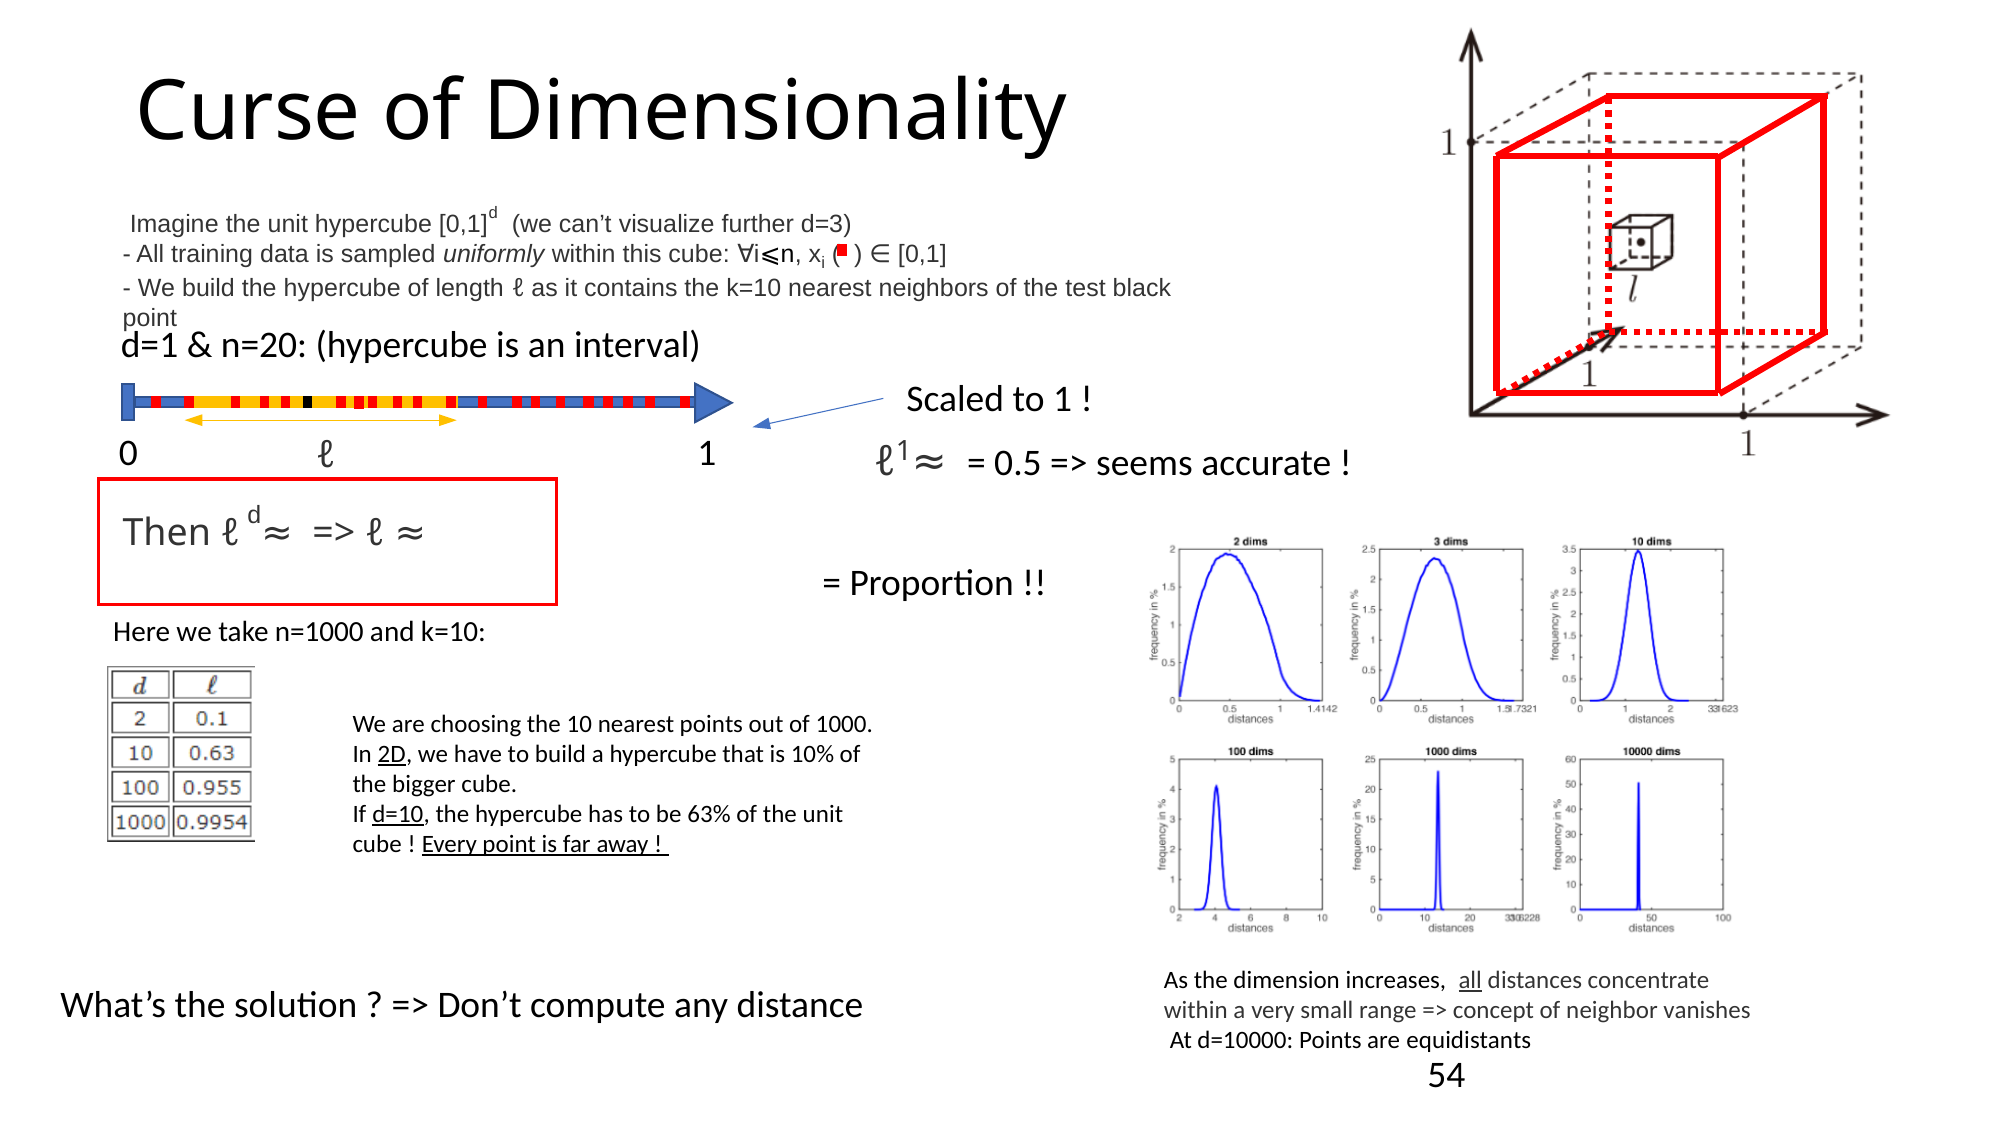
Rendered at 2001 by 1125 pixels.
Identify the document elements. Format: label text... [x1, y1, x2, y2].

text_box 0 [103, 420, 141, 477]
text_box We are choosing the 10 nearest points out of 1000. In 2D, we have to build a hypercube that is 10% of the bigger cube. If d=10, the hypercube has to be 63% of the unit cube ! Every point is far away ! [337, 699, 894, 867]
text_box Then ℓ d≈ => ℓ ≈ [108, 491, 555, 561]
text_box Scaled to 1 ! [891, 366, 1109, 427]
text_box Here we take n=1000 and k=10: [98, 606, 510, 655]
picture [1148, 510, 1754, 941]
text_box 1 [682, 420, 719, 481]
text_box d=1 & n=20: (hypercube is an interval) [105, 312, 759, 374]
text_box [135, 383, 732, 420]
text_box Imagine the unit hypercube [0,1]d (we can’t visualize further d=3) - All training data is sampled uniformly within this cube: ∀i⩽n, xi ( ) ∈ [0,1] - We build the hypercube of length ℓ as it contains the k=10 nearest neighbors of the test black point [107, 193, 1250, 300]
text_box Curse of Dimensionality [120, 48, 1177, 165]
text_box ℓ1≈ = 0.5 => seems accurate ! [859, 425, 1387, 513]
picture [1426, 13, 1929, 487]
text_box What’s the solution ? => Don’t compute any distance [45, 972, 912, 1034]
text_box [838, 245, 846, 255]
text_box = Proportion !! [798, 550, 1666, 637]
text_box [1412, 1042, 1863, 1103]
text_box [122, 384, 134, 420]
text_box As the dimension increases, all distances concentrate within a very small range => concept of neighbor vanishes At d=10000: Points are equidistants [1149, 956, 1790, 1063]
text_box ℓ [300, 422, 338, 477]
picture [107, 666, 255, 842]
